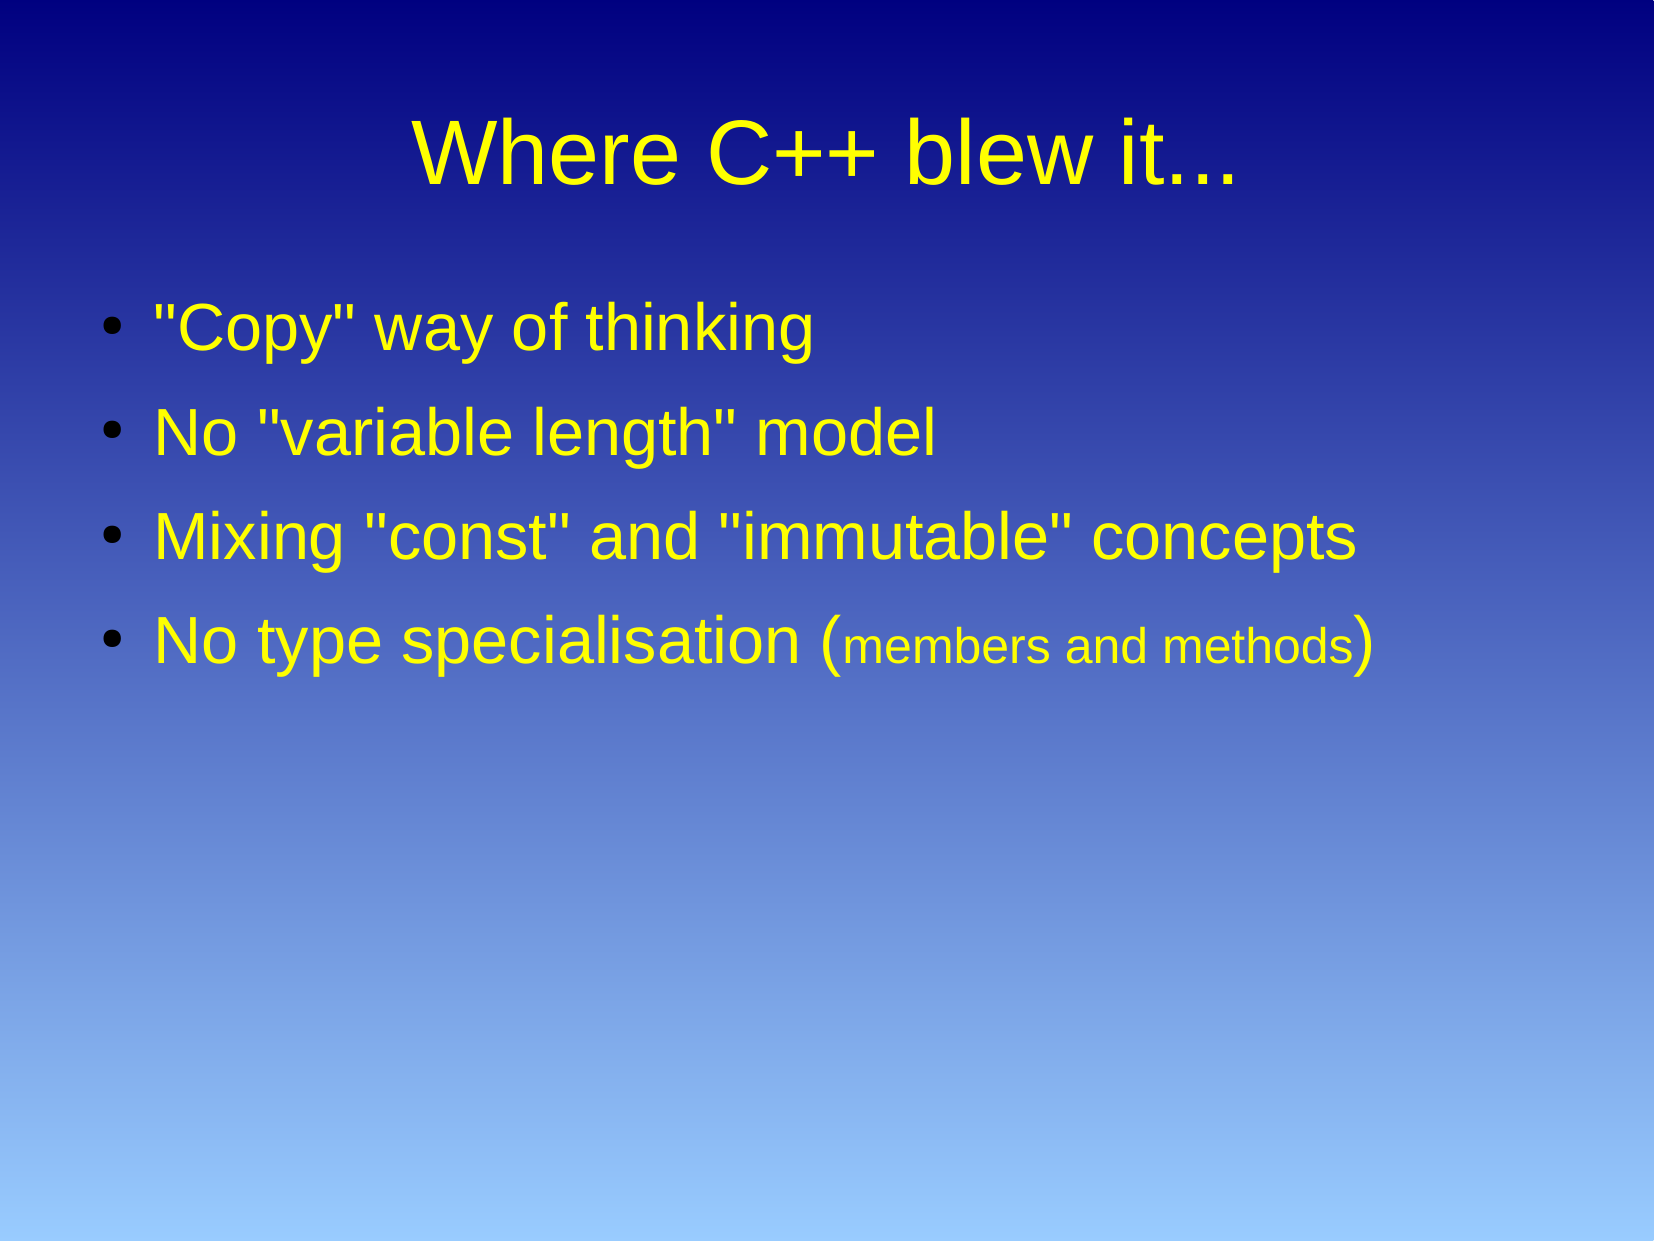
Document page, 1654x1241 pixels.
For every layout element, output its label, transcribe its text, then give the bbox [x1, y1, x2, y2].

title Where C++ blew it... [82, 49, 1571, 257]
list "Copy" way of thinking No "variable length" model Mixing "const" and "immutable" concepts No type specialisation (members and methods) [82, 290, 1571, 1109]
